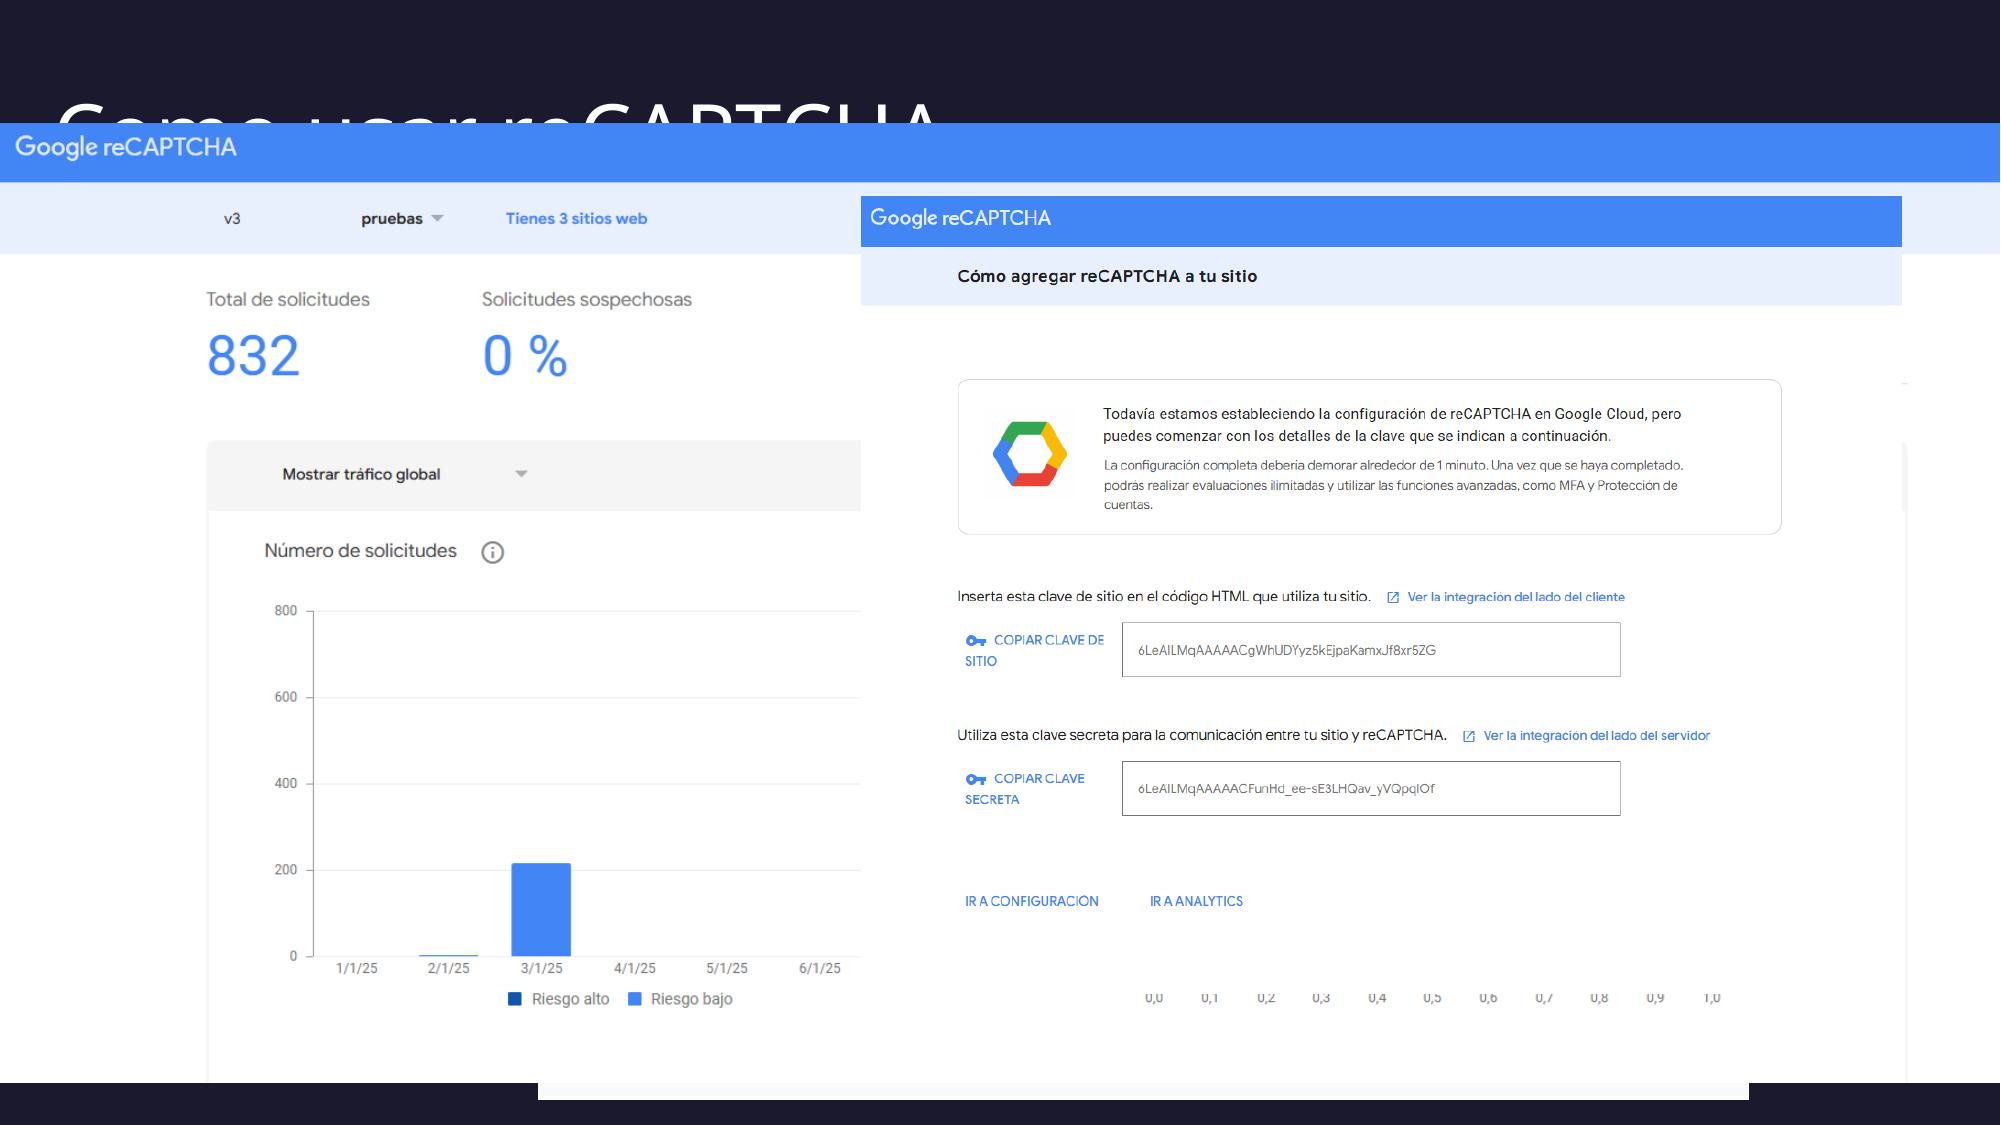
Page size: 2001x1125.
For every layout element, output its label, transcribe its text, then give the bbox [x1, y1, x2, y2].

picture [0, 123, 2000, 1101]
title Como usar reCAPTCHA [38, 75, 982, 123]
